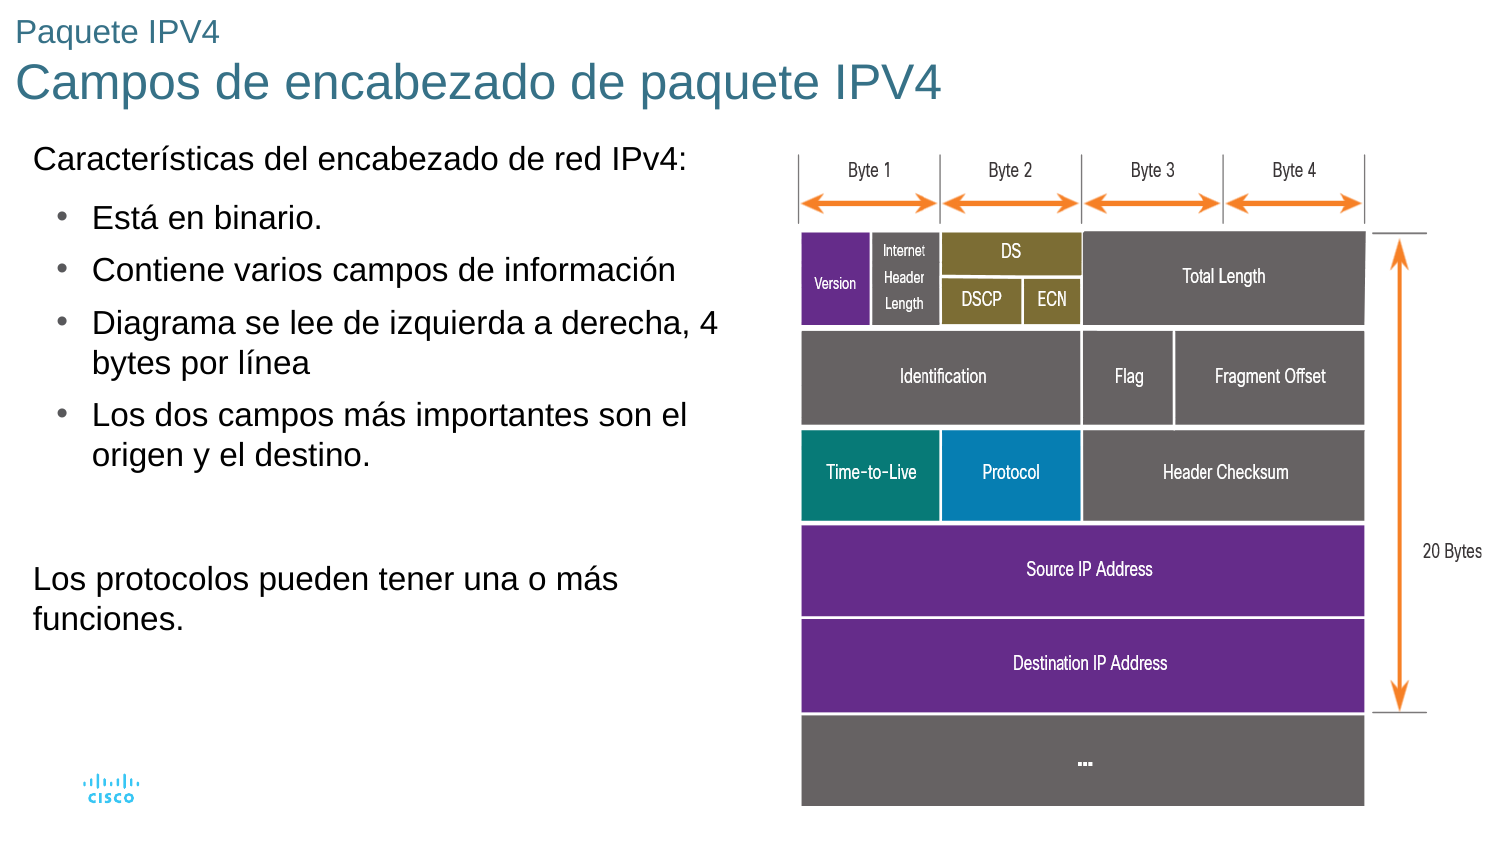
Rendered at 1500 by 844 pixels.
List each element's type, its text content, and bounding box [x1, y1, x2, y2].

picture [784, 137, 1482, 808]
title Paquete IPV4 Campos de encabezado de paquete IPV4 [0, 0, 1500, 120]
list Características del encabezado de red IPv4: Está en binario. Contiene varios campos de información Diagrama se lee de izquierda a derecha, 4 bytes por línea Los dos campos más importantes son el origen y el destino. Los protocolos pueden tener una o más funciones. [18, 129, 788, 603]
